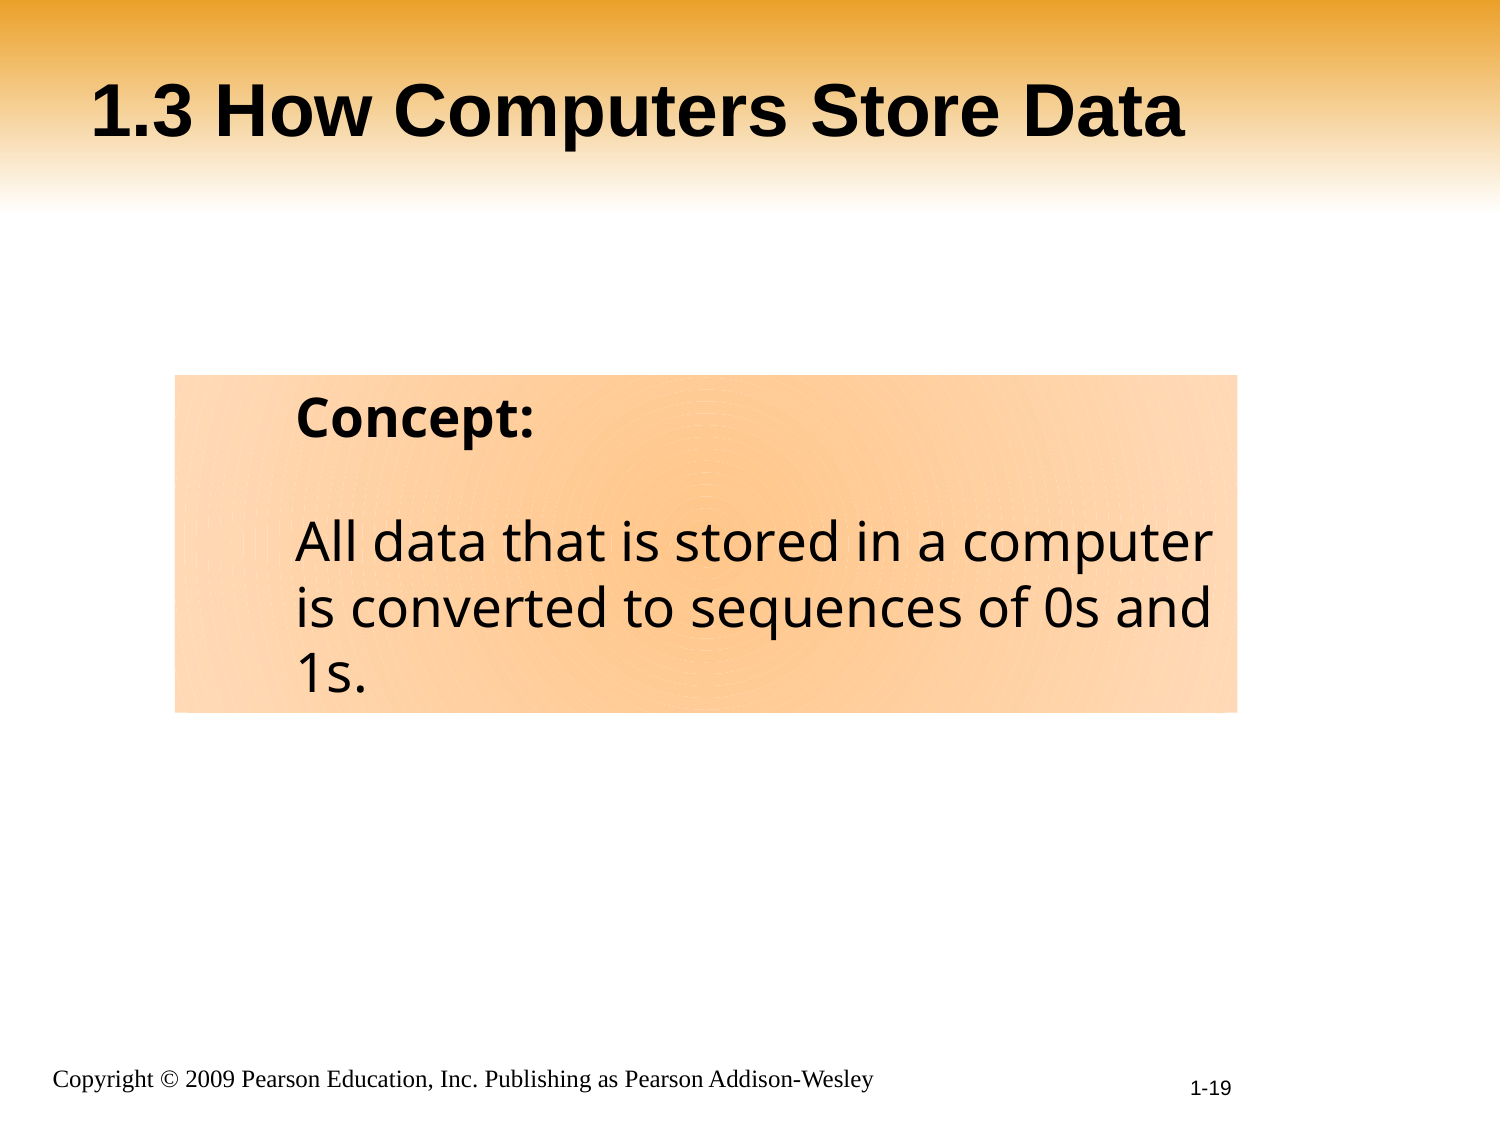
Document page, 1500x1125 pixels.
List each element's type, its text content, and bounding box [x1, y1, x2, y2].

list Concept: All data that is stored in a computer is converted to sequences of 0s and 1s. [174, 375, 1238, 713]
text_box 1- [1175, 1049, 1488, 1125]
title 1.3 How Computers Store Data [75, 12, 1438, 201]
